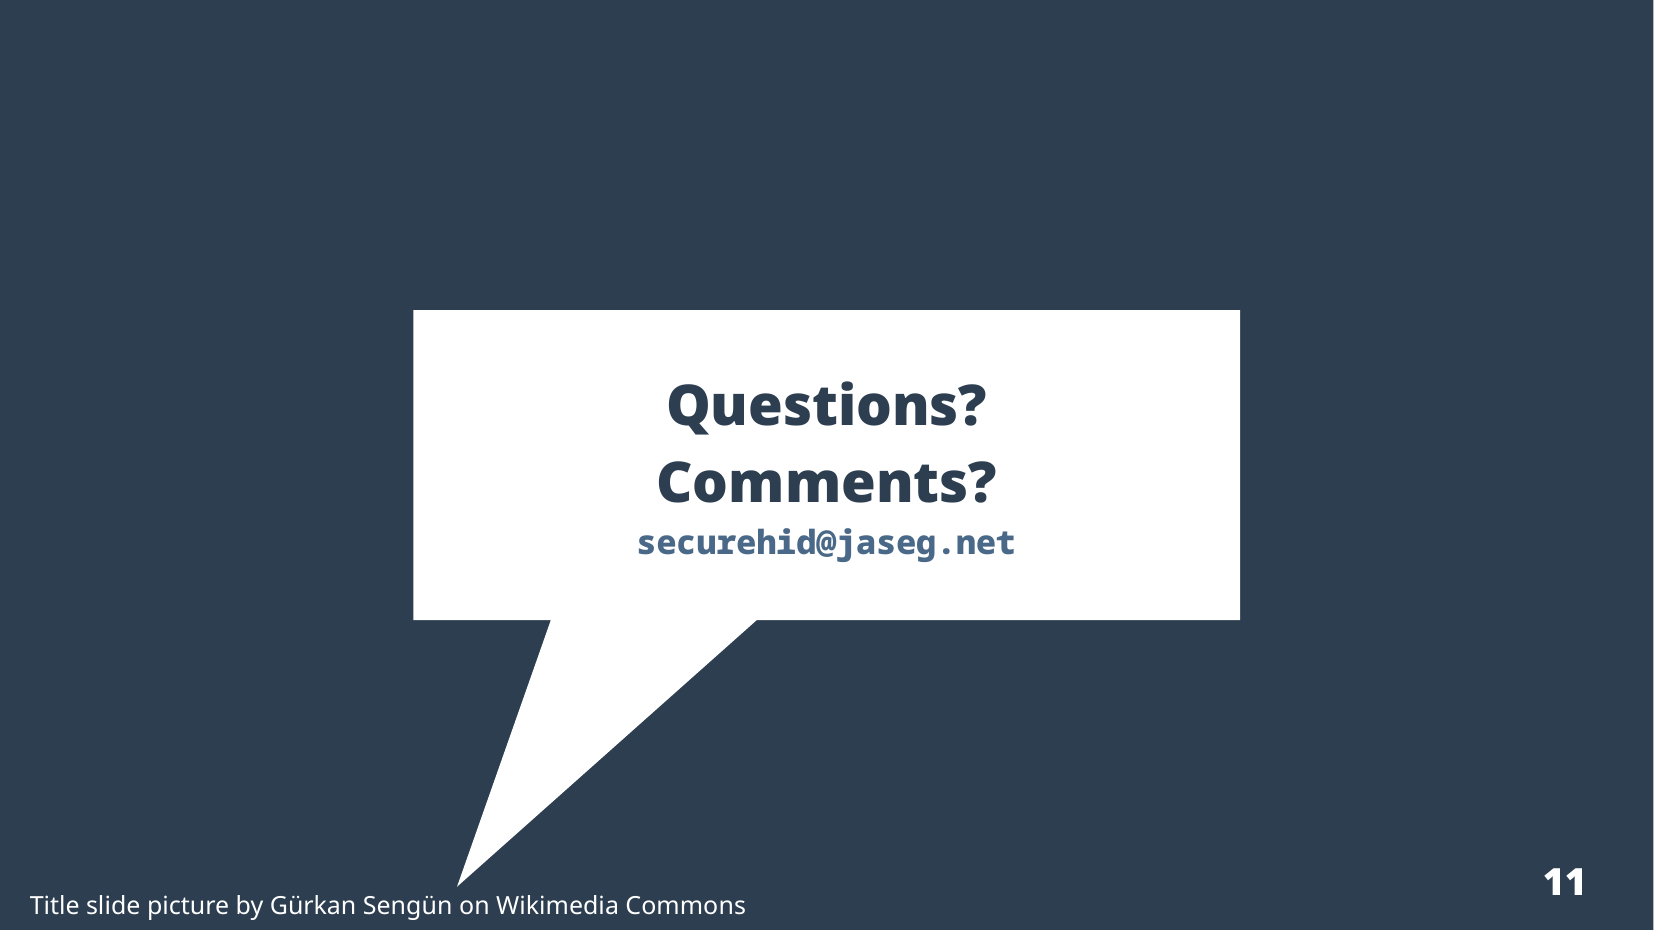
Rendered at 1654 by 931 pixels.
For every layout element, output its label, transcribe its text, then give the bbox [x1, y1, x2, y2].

text_box Title slide picture by Gürkan Sengün on Wikimedia Commons [15, 880, 1081, 931]
title Questions? Comments? securehid@jaseg.net [442, 332, 1211, 598]
